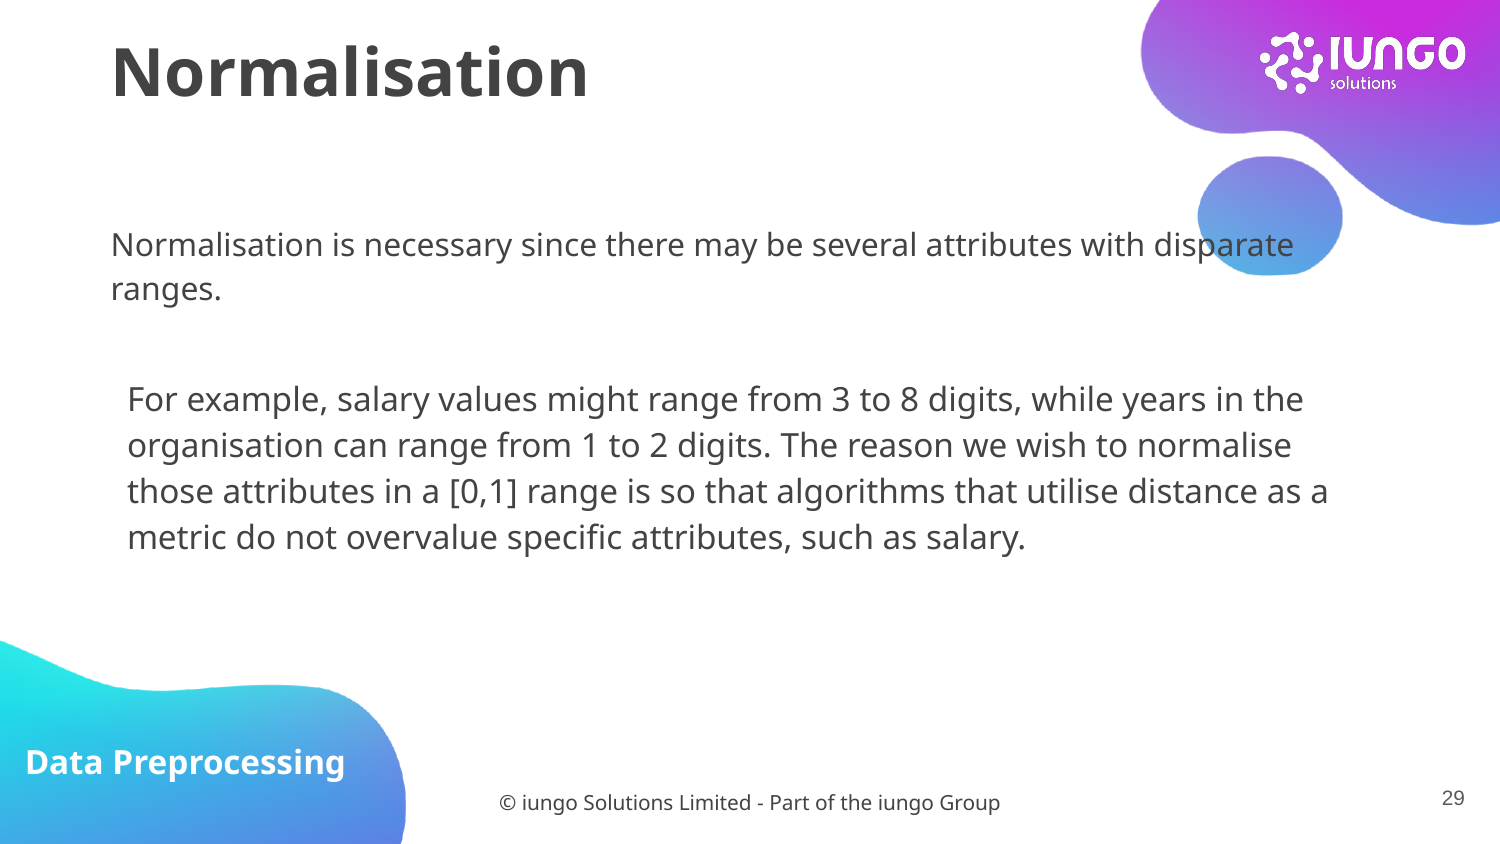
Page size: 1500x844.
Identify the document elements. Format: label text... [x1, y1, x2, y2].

text_box For example, salary values might range from 3 to 8 digits, while years in the organisation can range from 1 to 2 digits. The reason we wish to normalise those attributes in a [0,1] range is so that algorithms that utilise distance as a metric do not overvalue specific attributes, such as salary. [112, 357, 1390, 572]
picture [0, 0, 1500, 844]
list Normalisation is necessary since there may be several attributes with disparate ranges. [95, 203, 1390, 322]
subtitle Data Preprocessing [9, 719, 411, 844]
slide_number <number> [1389, 764, 1480, 830]
title Normalisation [95, 30, 924, 125]
